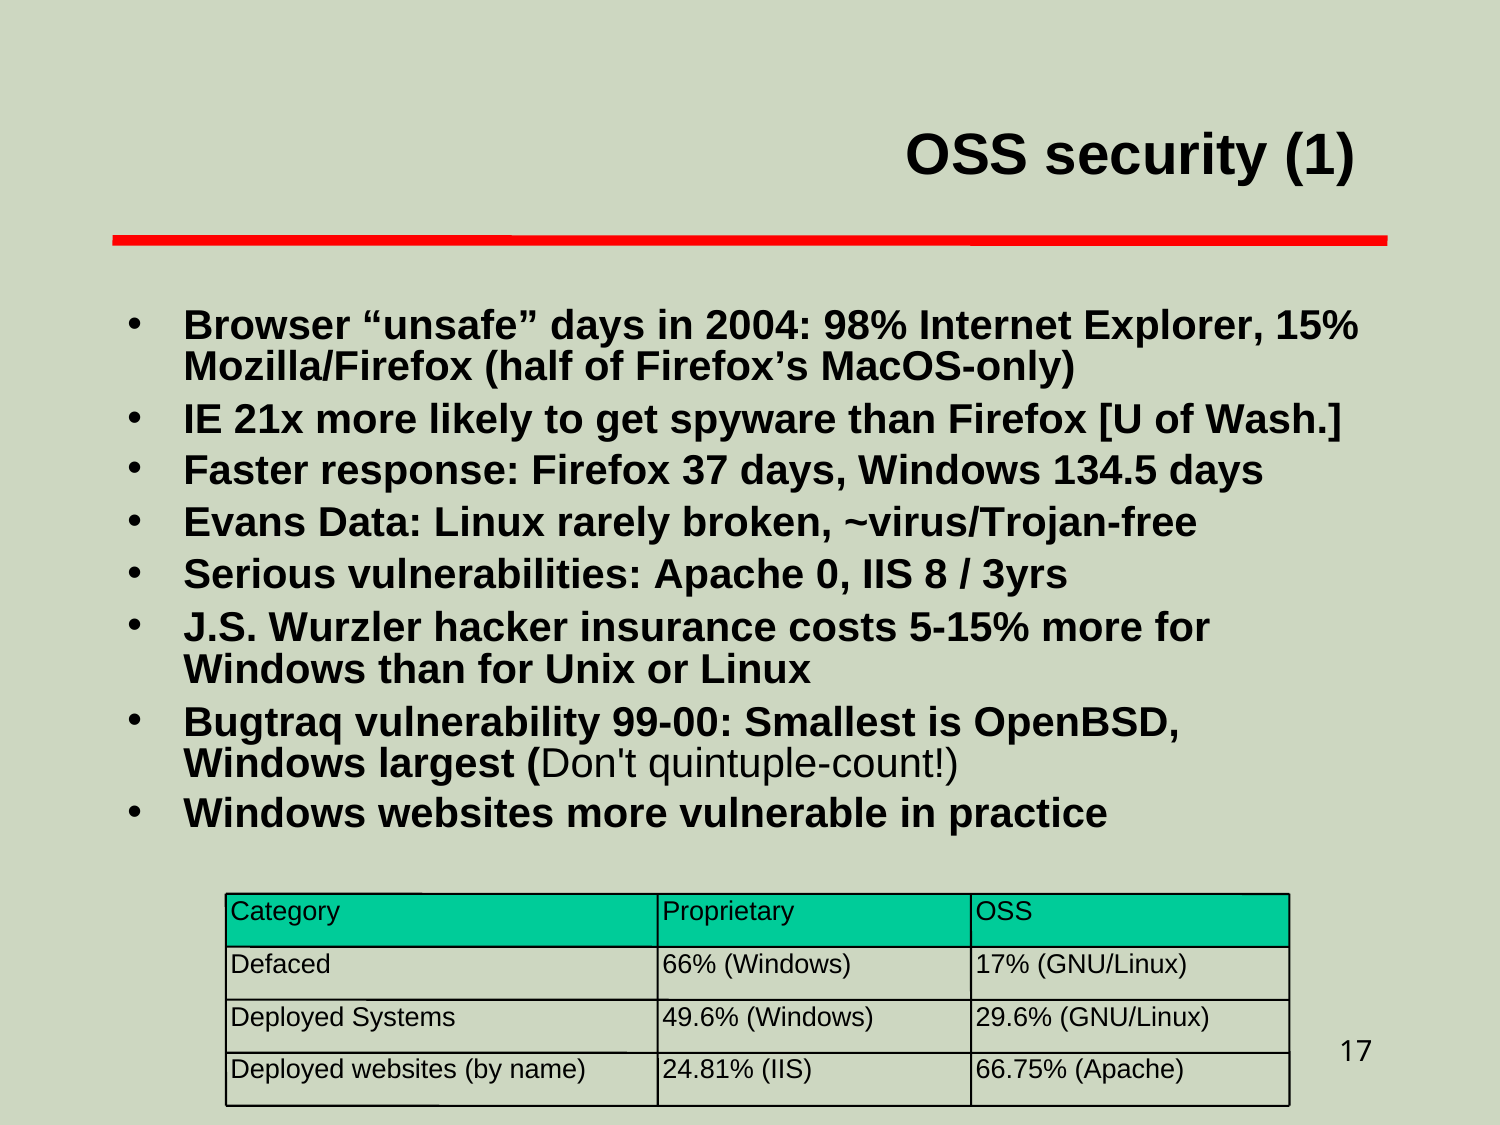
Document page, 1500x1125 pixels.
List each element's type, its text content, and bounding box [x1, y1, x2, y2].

text_box Deployed Systems [227, 1001, 656, 1051]
title OSS security (1) [337, 85, 1388, 224]
text_box 24.81% (IIS) [659, 1054, 970, 1104]
text_box 66.75% (Apache) [973, 1054, 1288, 1104]
text_box 66% (Windows) [659, 948, 970, 998]
text_box Defaced [227, 948, 656, 998]
text_box 17% (GNU/Linux) [973, 948, 1288, 998]
text_box Category [227, 895, 656, 945]
text_box OSS [972, 895, 1288, 945]
text_box 29.6% (GNU/Linux) [973, 1001, 1288, 1051]
text_box 49.6% (Windows) [659, 1001, 970, 1051]
list Browser “unsafe” days in 2004: 98% Internet Explorer, 15% Mozilla/Firefox (half of Firefox’s MacOS-only) IE 21x more likely to get spyware than Firefox [U of Wash.] Faster response: Firefox 37 days, Windows 134.5 days Evans Data: Linux rarely broken, ~virus/Trojan-free Serious vulnerabilities: Apache 0, IIS 8 / 3yrs J.S. Wurzler hacker insurance costs 5-15% more for Windows than for Unix or Linux Bugtraq vulnerability 99-00: Smallest is OpenBSD, Windows largest (Don't quintuple-count!) Windows websites more vulnerable in practice [112, 299, 1388, 894]
text_box Proprietary [659, 895, 969, 945]
text_box Deployed websites (by name) [227, 1054, 656, 1104]
